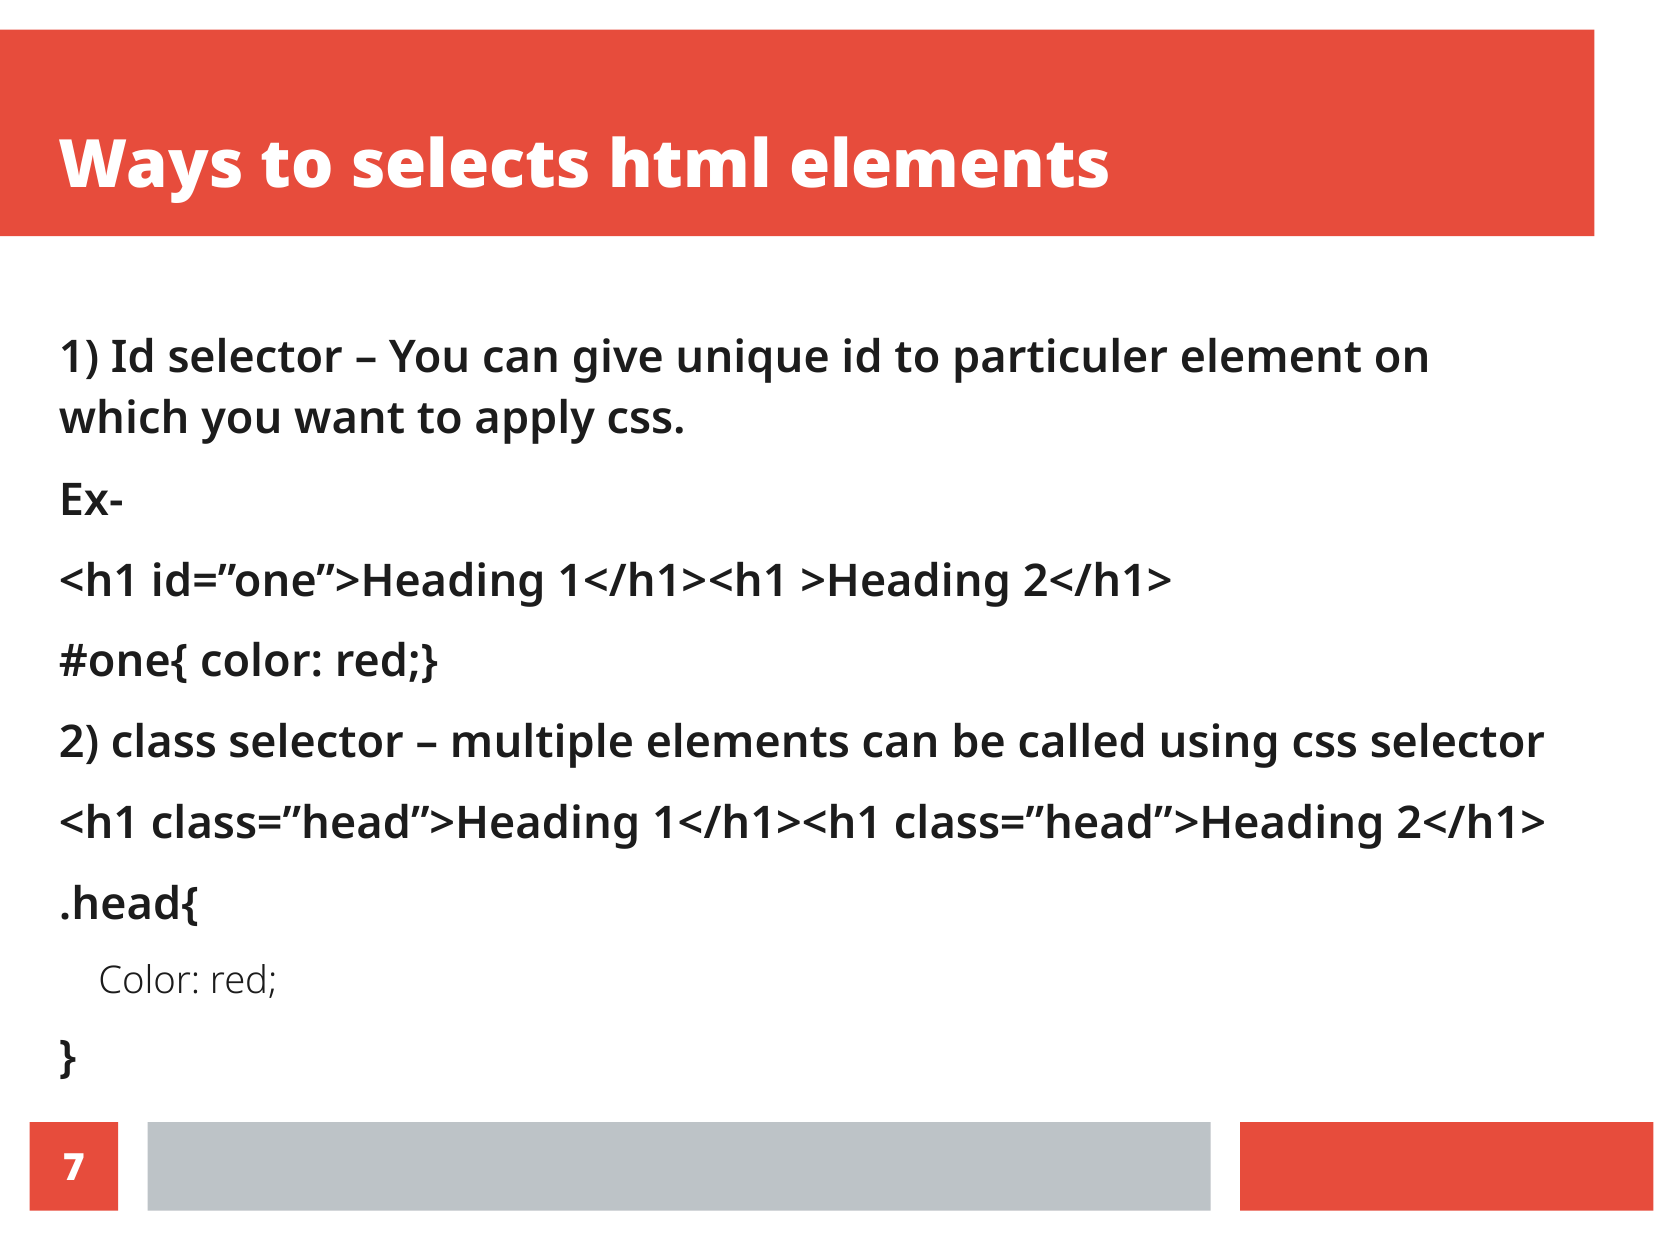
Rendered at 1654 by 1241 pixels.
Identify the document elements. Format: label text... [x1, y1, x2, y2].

list 1) Id selector – You can give unique id to particuler element on which you want to apply css. Ex- <h1 id=”one”>Heading 1</h1><h1 >Heading 2</h1> #one{ color: red;} 2) class selector – multiple elements can be called using css selector <h1 class=”head”>Heading 1</h1><h1 class=”head”>Heading 2</h1> .head{ Color: red; } [59, 324, 1565, 1093]
title Ways to selects html elements [59, 59, 1595, 207]
